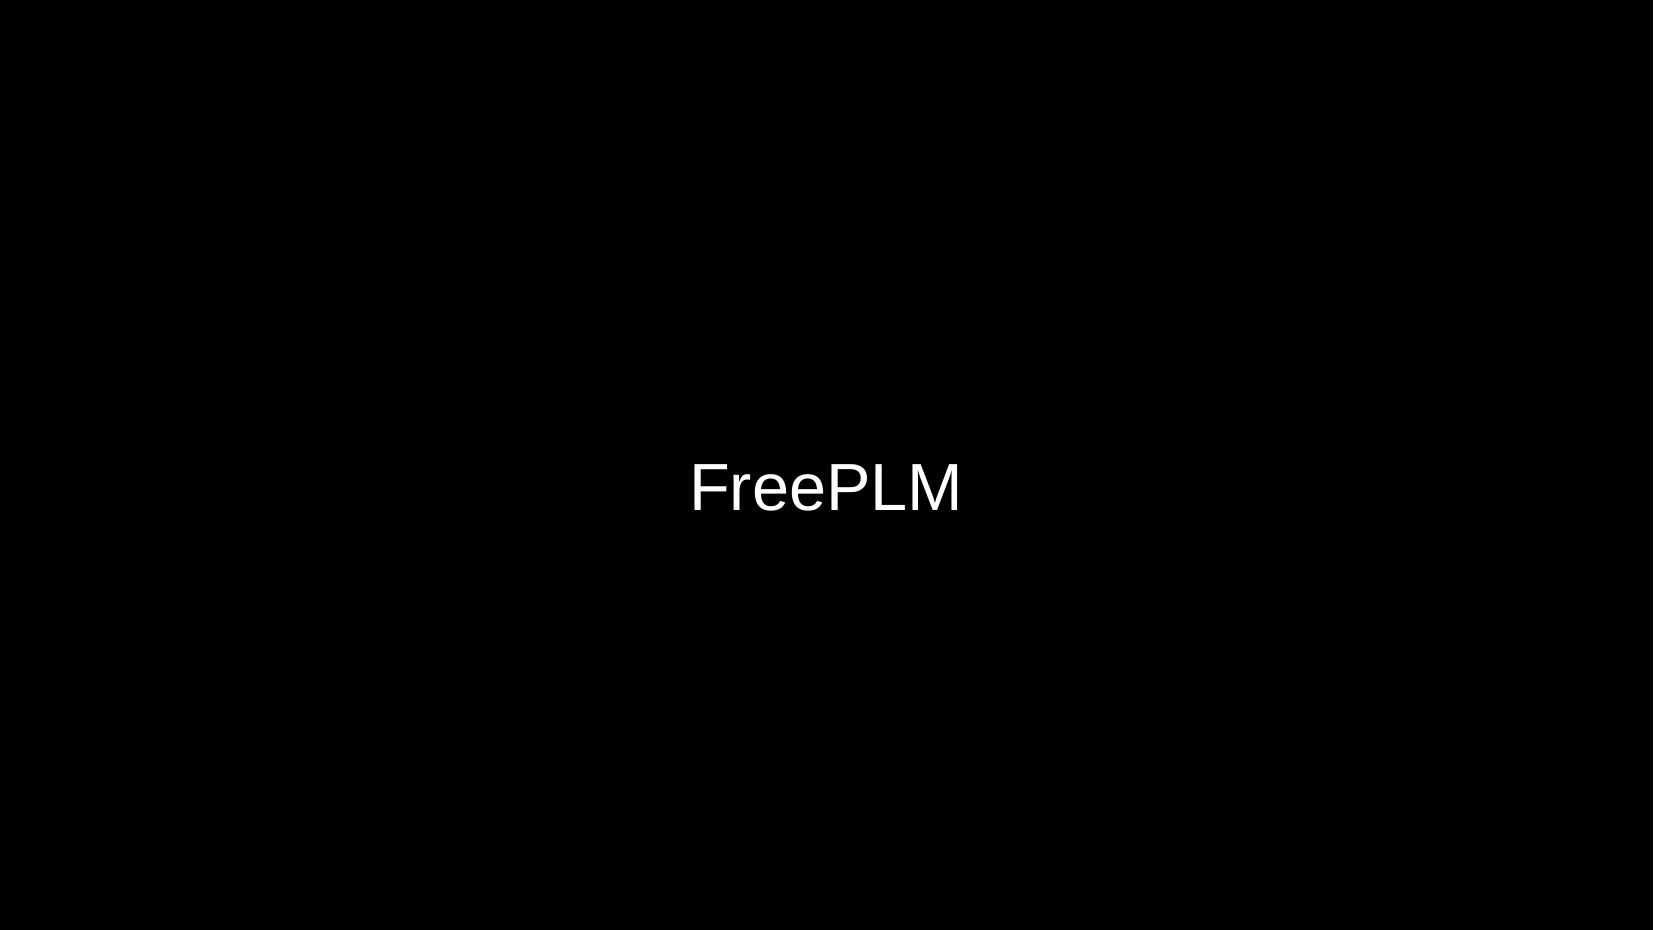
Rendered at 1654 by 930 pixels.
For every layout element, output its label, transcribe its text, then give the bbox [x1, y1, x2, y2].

subtitle FreePLM [82, 150, 1571, 826]
